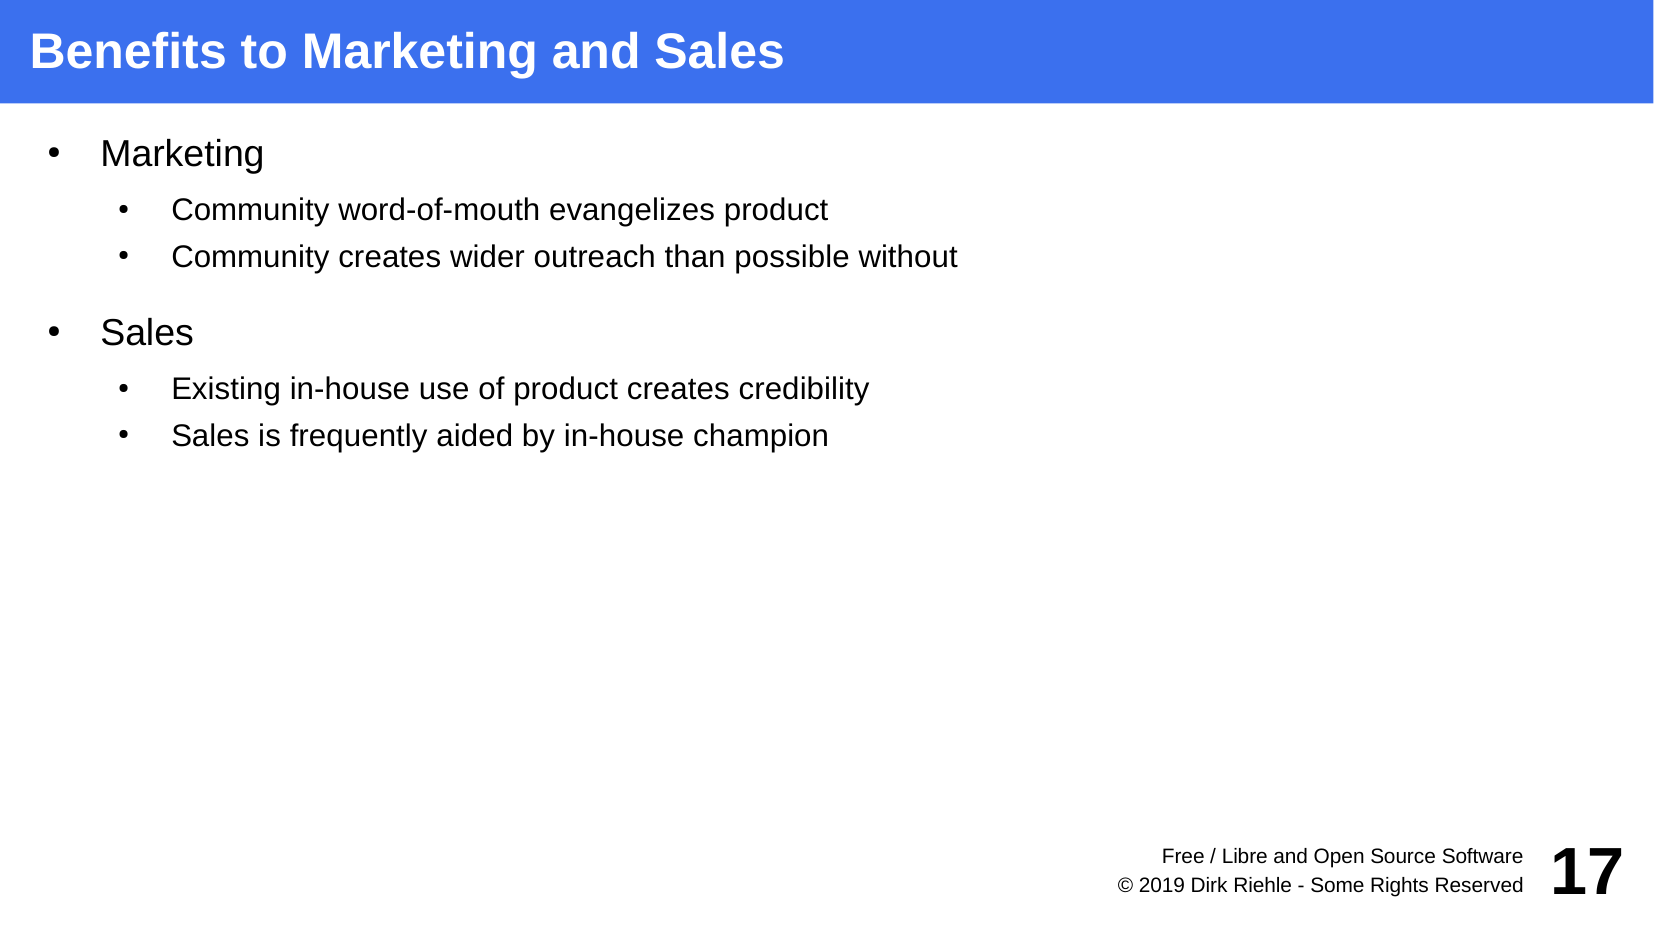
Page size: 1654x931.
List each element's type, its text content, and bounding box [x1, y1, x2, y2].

list Marketing Community word-of-mouth evangelizes product Community creates wider outreach than possible without Sales Existing in-house use of product creates credibility Sales is frequently aided by in-house champion [29, 132, 1625, 813]
title Benefits to Marketing and Sales [0, 0, 1654, 104]
